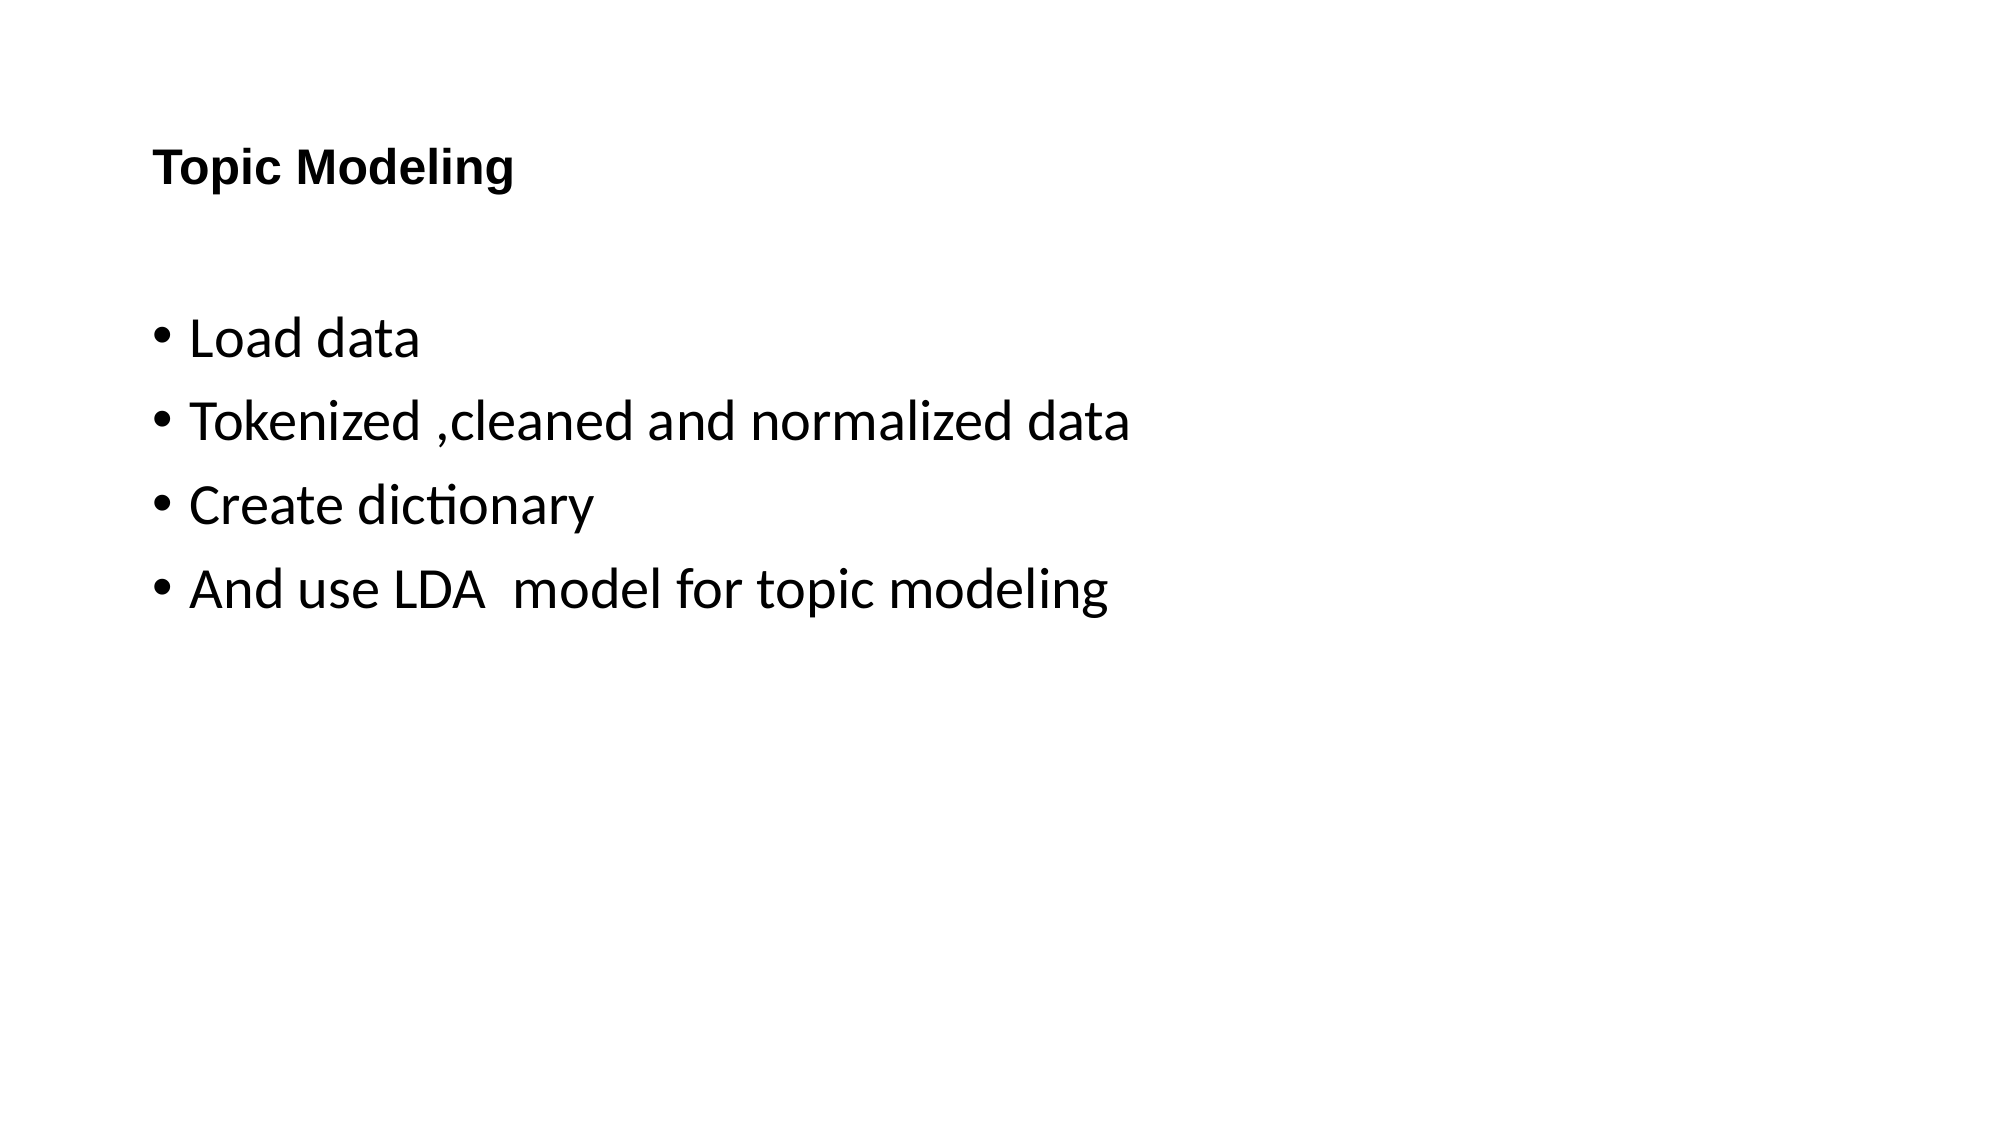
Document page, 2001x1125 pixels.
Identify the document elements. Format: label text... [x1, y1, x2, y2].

title Topic Modeling [137, 59, 1863, 278]
list Load data Tokenized ,cleaned and normalized data Create dictionary And use LDA model for topic modeling [137, 299, 1863, 1014]
